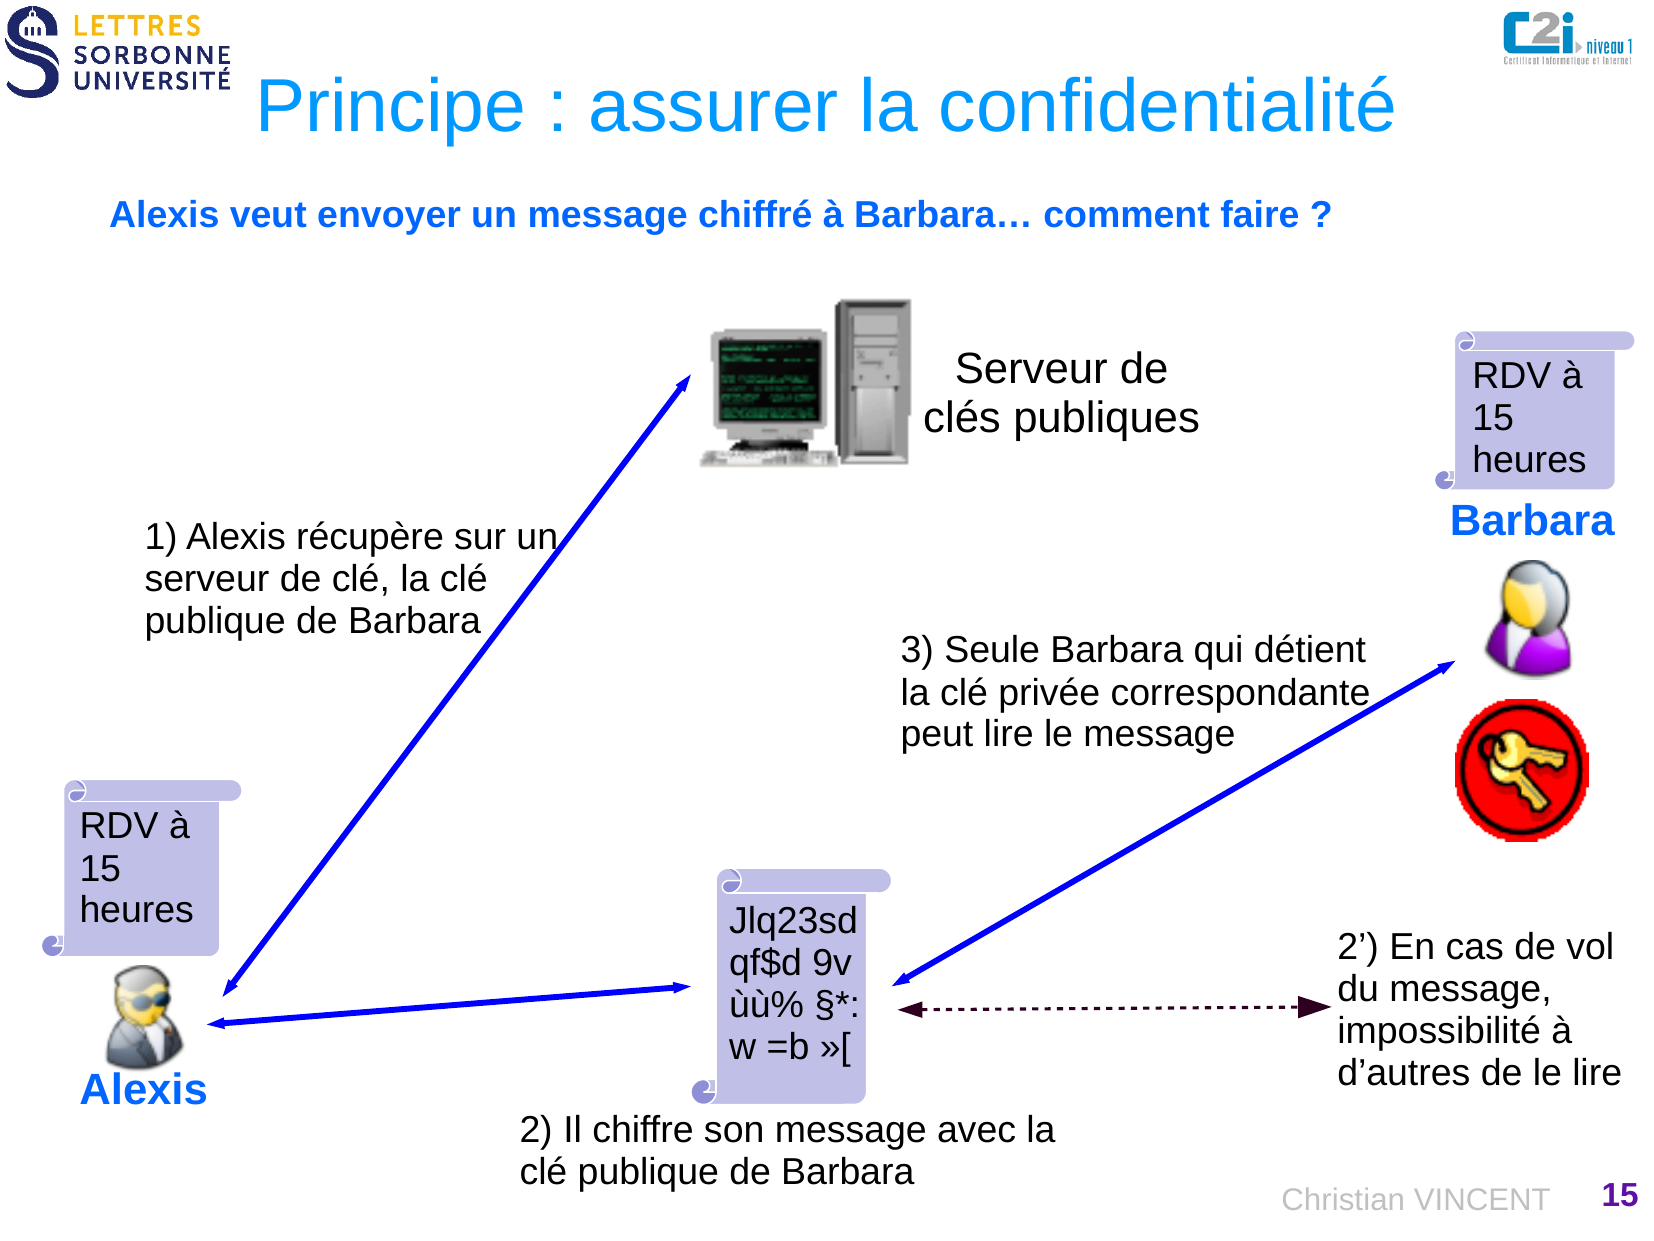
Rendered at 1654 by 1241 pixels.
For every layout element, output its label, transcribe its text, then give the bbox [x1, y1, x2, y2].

text_box Jlq23sdqf$d 9v ùù% §*: w =b »[ [714, 891, 880, 1076]
text_box 3) Seule Barbara qui détient la clé privée correspondante peut lire le message [885, 621, 1386, 831]
picture [690, 265, 928, 484]
picture [1571, 5, 1647, 71]
text_box Serveur de clés publiques [903, 336, 1220, 449]
text_box [690, 1076, 867, 1101]
picture [5, 6, 82, 98]
text_box Alexis veut envoyer un message chiffré à Barbara… comment faire ? [94, 186, 1574, 243]
picture [1455, 699, 1589, 842]
picture [1471, 560, 1591, 680]
text_box 2’) En cas de vol du message, impossibilité à d’autres de le lire [1322, 918, 1642, 1143]
text_box RDV à 15 heures [1457, 346, 1624, 488]
text_box [716, 868, 892, 894]
text_box 3) Seule Barbara qui détient la clé privée correspondante peut lire le message [1169, 705, 1386, 831]
text_box 1) Alexis récupère sur un serveur de clé, la clé publique de Barbara [129, 507, 591, 650]
text_box RDV à 15 heures [64, 797, 231, 939]
text_box Alexis [64, 1057, 223, 1122]
title Principe : assurer la confidentialité [82, 2, 1571, 210]
text_box Barbara [1435, 488, 1630, 553]
text_box 2) Il chiffre son message avec la clé publique de Barbara [504, 1101, 1120, 1205]
picture [88, 965, 207, 1057]
text_box [1434, 330, 1636, 488]
text_box [41, 779, 243, 957]
